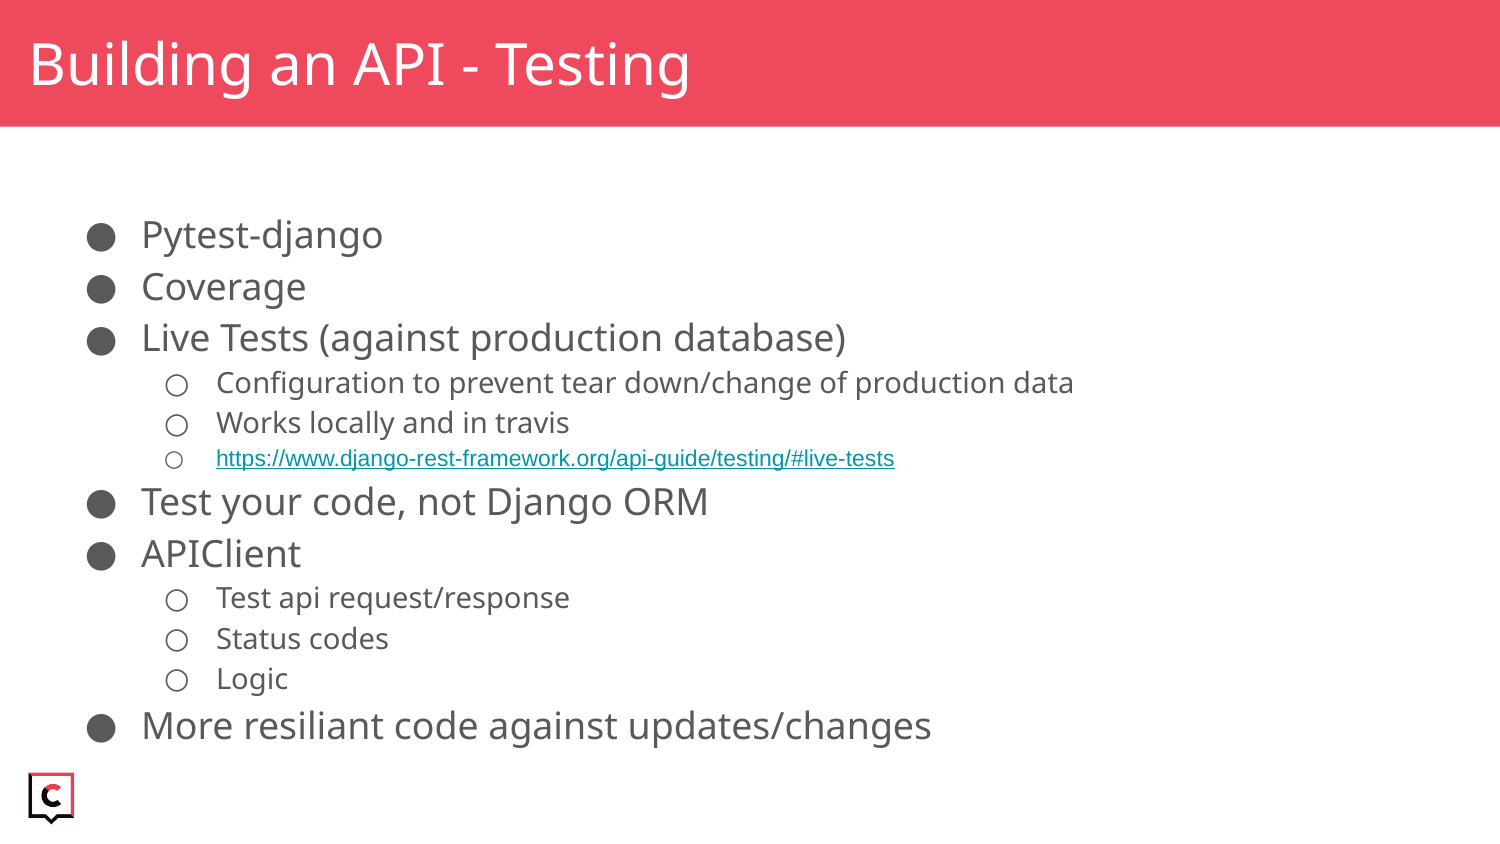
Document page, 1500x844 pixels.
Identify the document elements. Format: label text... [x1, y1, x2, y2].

picture [19, 764, 82, 830]
list Pytest-django Coverage Live Tests (against production database) Configuration to prevent tear down/change of production data Works locally and in travis https://www.django-rest-framework.org/api-guide/testing/#live-tests Test your code, not Django ORM APIClient Test api request/response Status codes Logic More resiliant code against updates/changes [51, 189, 1449, 750]
title Building an API - Testing [13, 12, 1412, 107]
